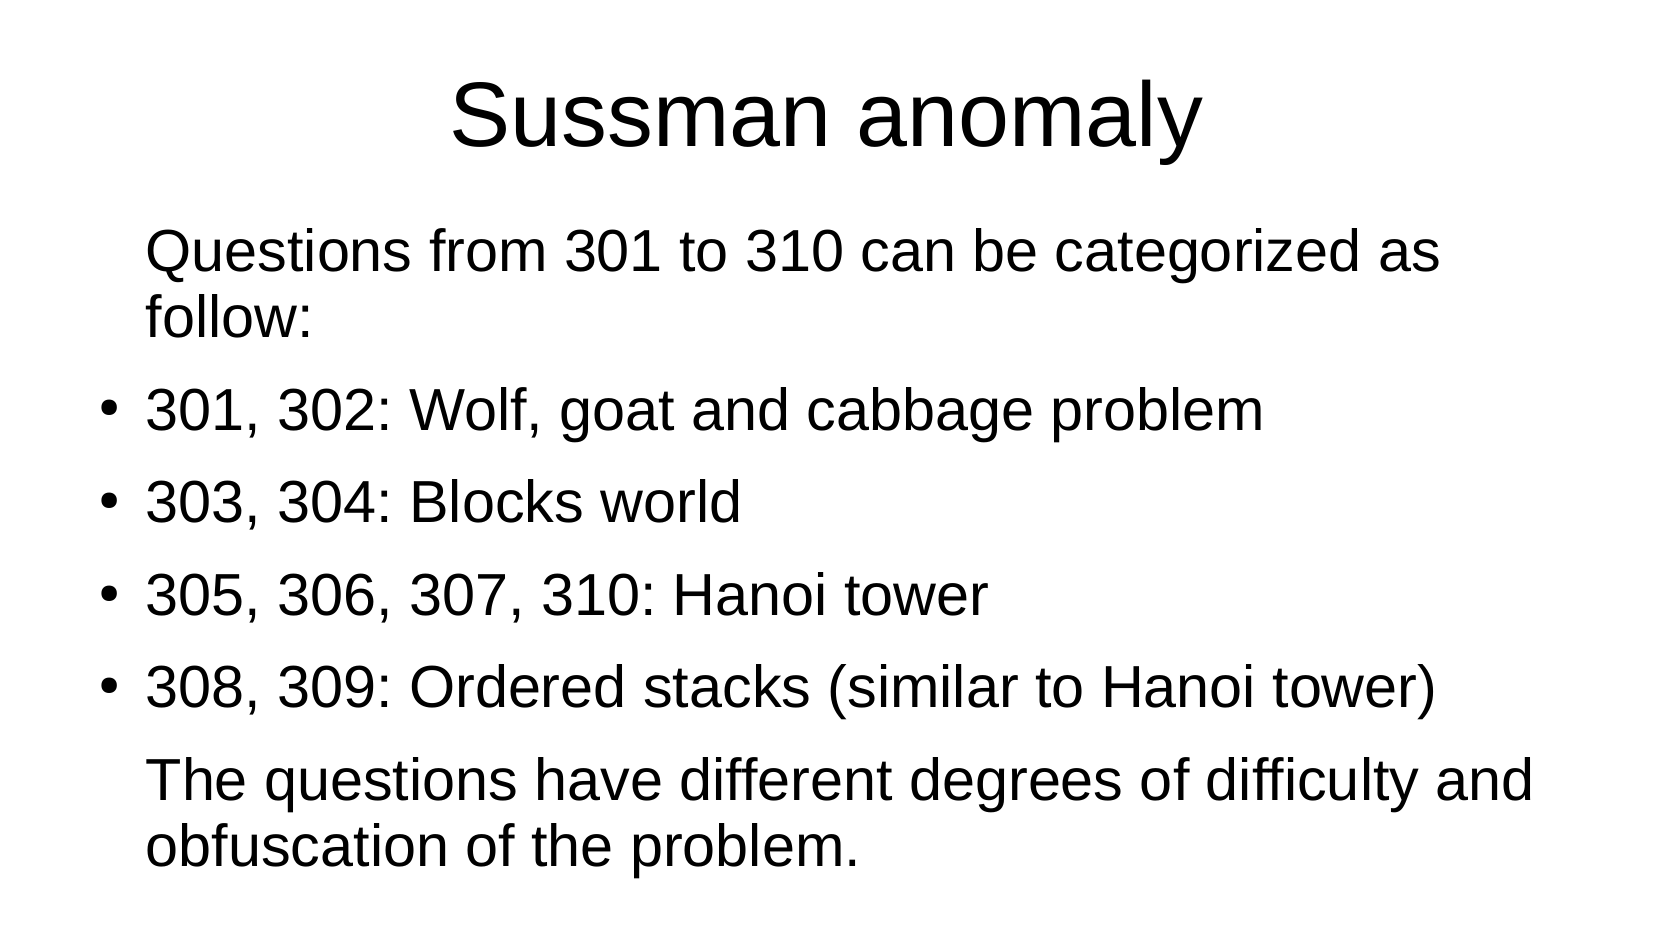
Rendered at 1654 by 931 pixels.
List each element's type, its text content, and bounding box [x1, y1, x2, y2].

title Sussman anomaly [82, 37, 1571, 193]
list Questions from 301 to 310 can be categorized as follow: 301, 302: Wolf, goat and cabbage problem 303, 304: Blocks world 305, 306, 307, 310: Hanoi tower 308, 309: Ordered stacks (similar to Hanoi tower) The questions have different degrees of difficulty and obfuscation of the problem. [82, 217, 1571, 886]
